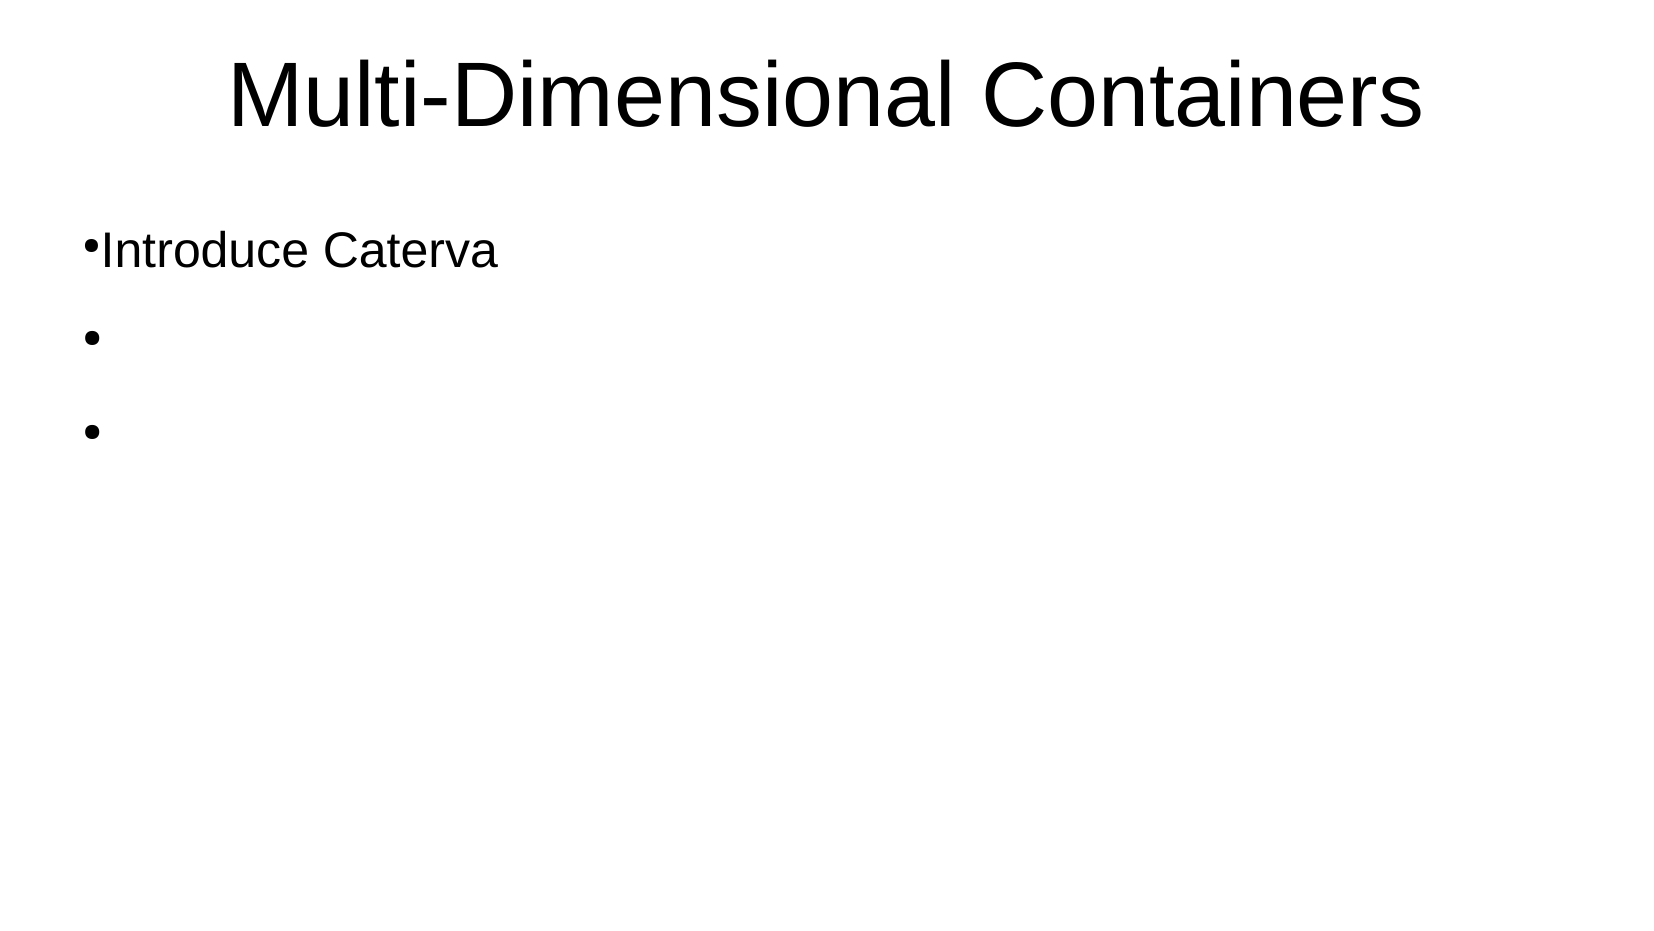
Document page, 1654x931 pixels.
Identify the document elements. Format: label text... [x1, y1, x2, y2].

title Multi-Dimensional Containers [82, 11, 1571, 168]
list Introduce Caterva [82, 217, 1571, 757]
